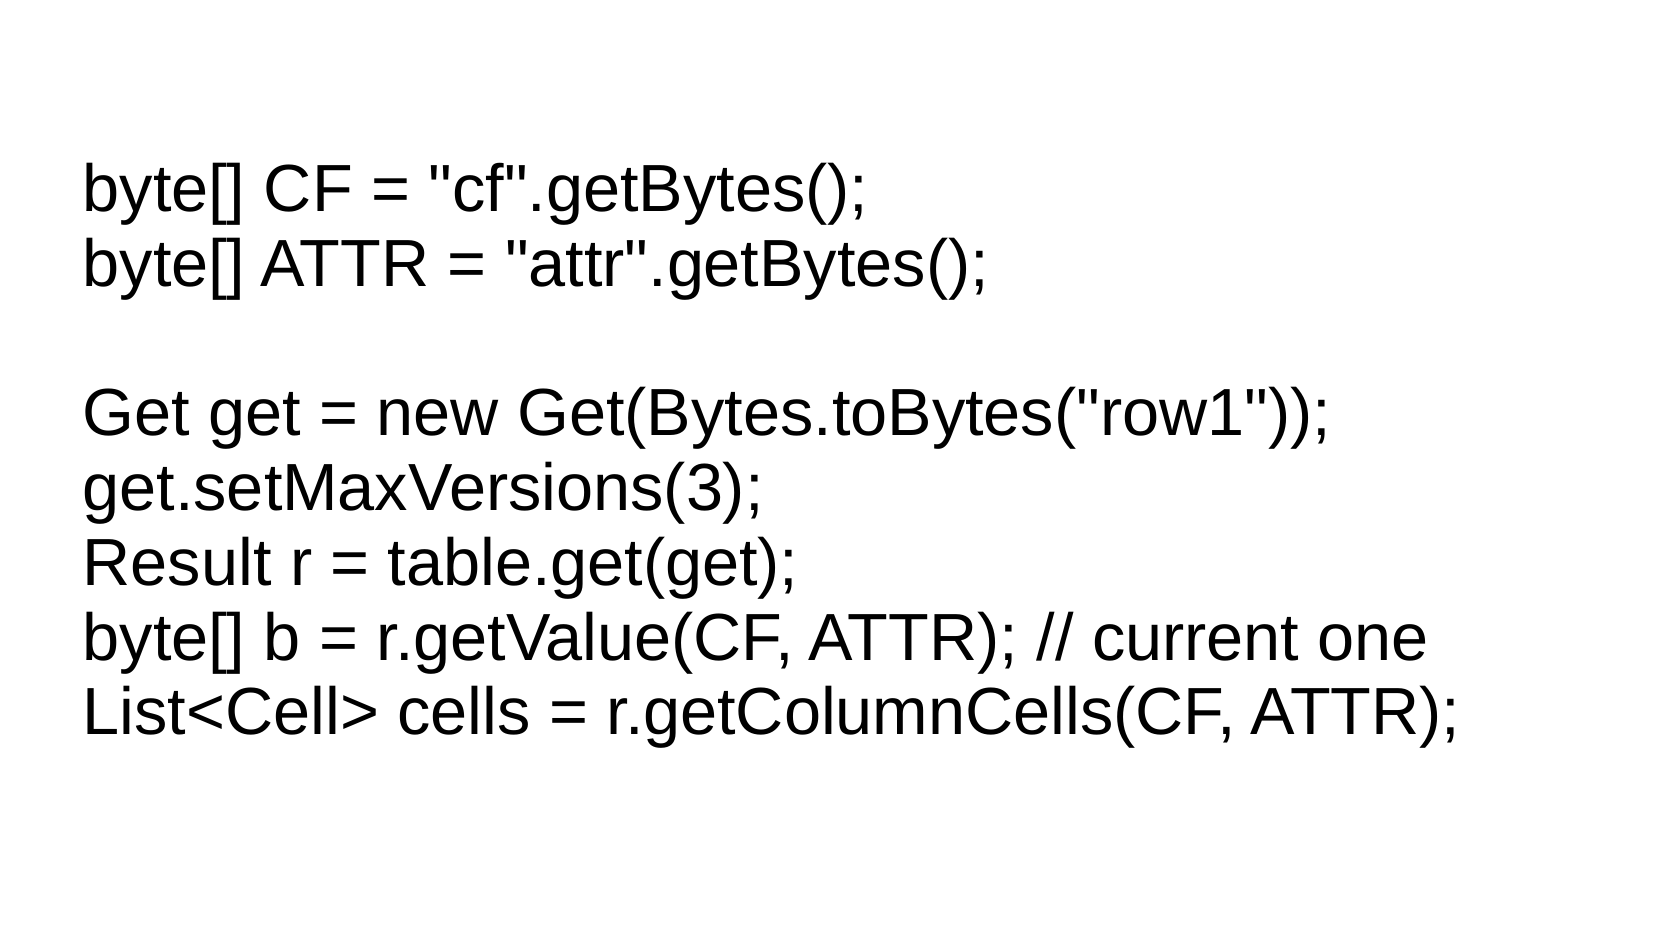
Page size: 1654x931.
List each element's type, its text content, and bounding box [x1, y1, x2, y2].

subtitle byte[] CF = "cf".getBytes(); byte[] ATTR = "attr".getBytes(); Get get = new Get(Bytes.toBytes("row1")); get.setMaxVersions(3); Result r = table.get(get); byte[] b = r.getValue(CF, ATTR); // current one List<Cell> cells = r.getColumnCells(CF, ATTR); [82, 75, 1571, 826]
